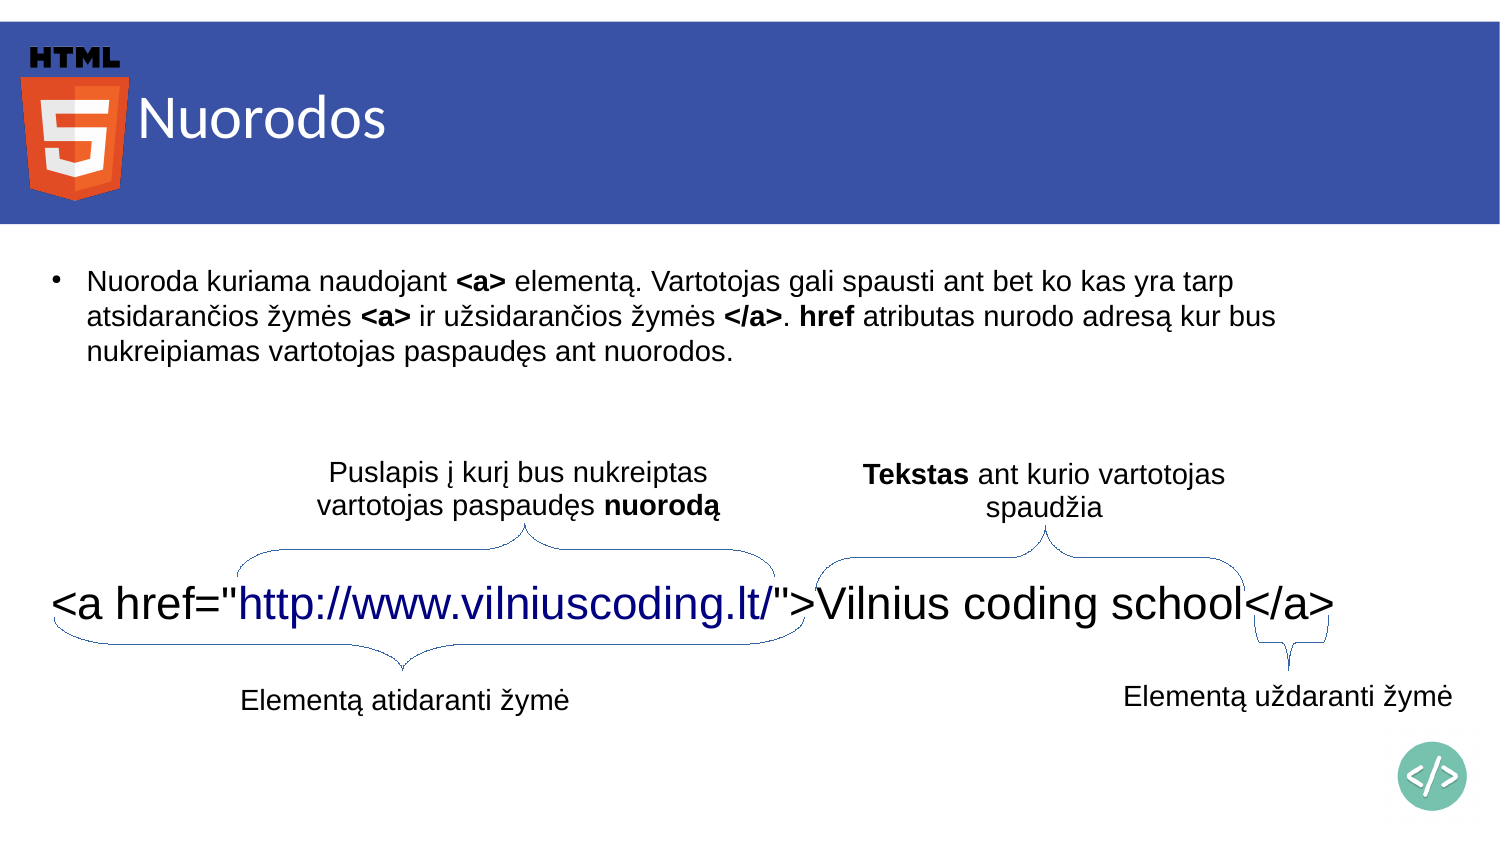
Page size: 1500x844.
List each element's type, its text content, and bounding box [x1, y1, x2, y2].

text_box Nuoroda kuriama naudojant <a> elementą. Vartotojas gali spausti ant bet ko kas yra tarp atsidarančios žymės <a> ir užsidarančios žymės </a>. href atributas nurodo adresą kur bus nukreipiamas vartotojas paspaudęs ant nuorodos. [36, 247, 1389, 789]
text_box <a href="http://www.vilniuscoding.lt/">Vilnius coding school</a> [36, 570, 1352, 637]
title Nuorodos [130, 72, 1500, 167]
text_box Puslapis į kurį bus nukreiptas vartotojas paspaudęs nuorodą [302, 448, 763, 530]
text_box Elementą atidaranti žymė [225, 676, 586, 725]
picture [20, 46, 130, 201]
picture [1381, 725, 1483, 827]
text_box Elementą uždaranti žymė [1052, 673, 1500, 733]
text_box Tekstas ant kurio vartotojas spaudžia [830, 450, 1259, 548]
